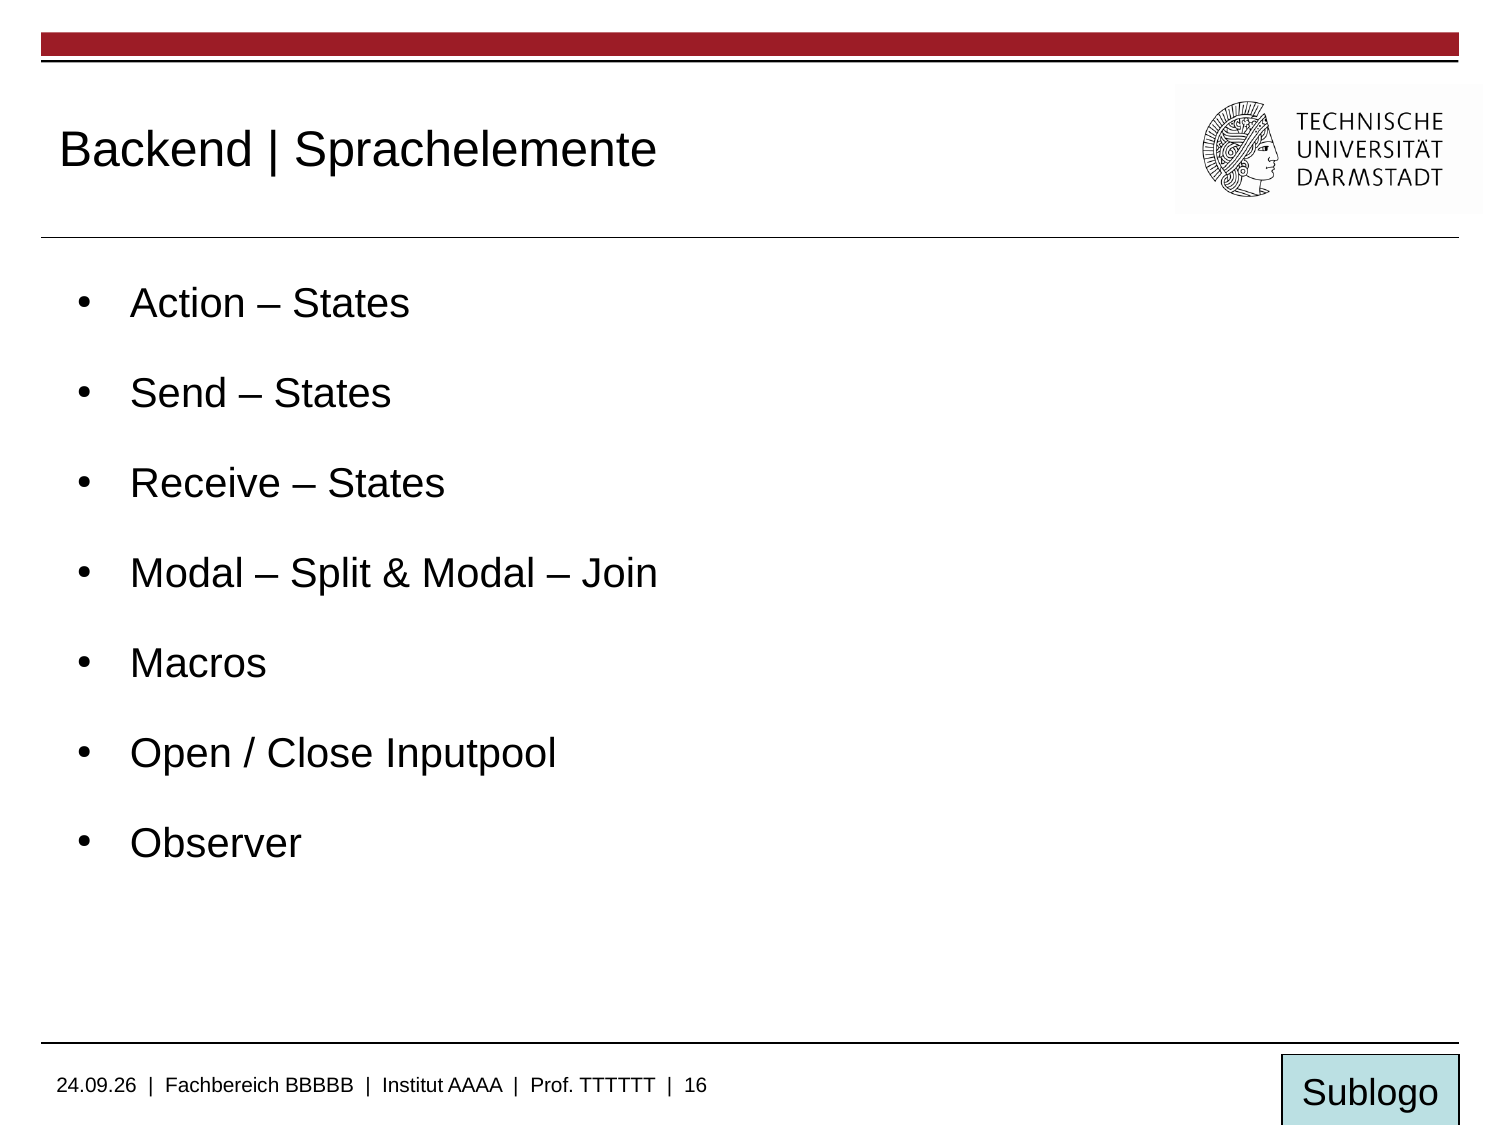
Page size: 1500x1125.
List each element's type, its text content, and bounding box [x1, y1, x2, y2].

title Backend | Sprachelemente [58, 80, 1149, 218]
list Action – States Send – States Receive – States Modal – Split & Modal – Join Macros Open / Close Inputpool Observer [59, 265, 1179, 1001]
picture [1175, 84, 1483, 214]
